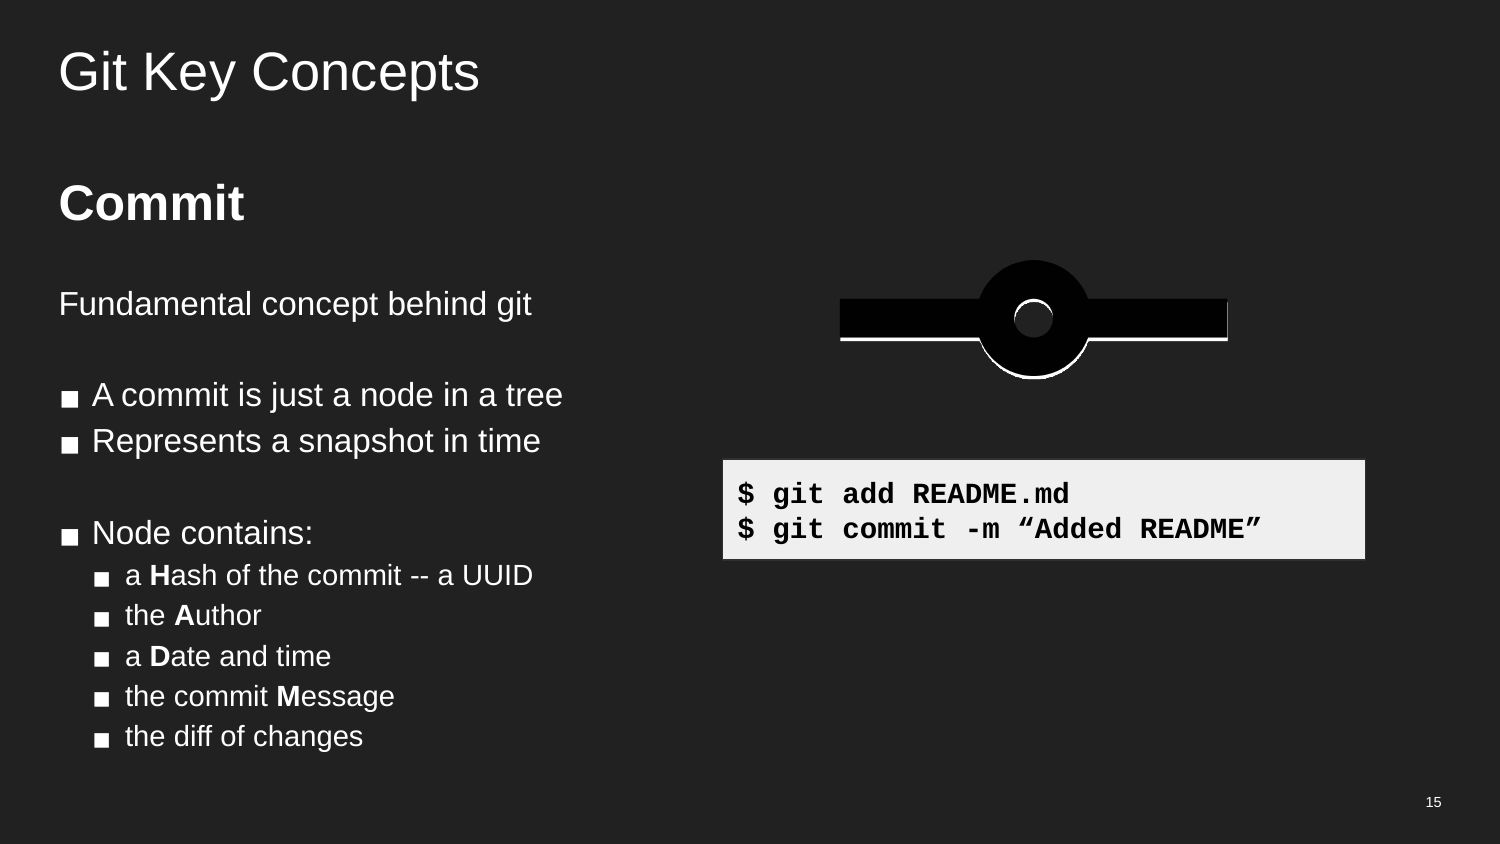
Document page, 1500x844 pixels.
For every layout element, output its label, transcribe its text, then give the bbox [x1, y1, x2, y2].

list Commit Fundamental concept behind git A commit is just a node in a tree Represents a snapshot in time Node contains: a Hash of the commit -- a UUID the Author a Date and time the commit Message the diff of changes [58, 161, 1442, 754]
slide_number 1 [1392, 793, 1442, 815]
text_box $ git add README.md $ git commit -m “Added README” [722, 459, 1366, 560]
title Git Key Concepts [58, 36, 1442, 130]
picture [801, 86, 1266, 459]
